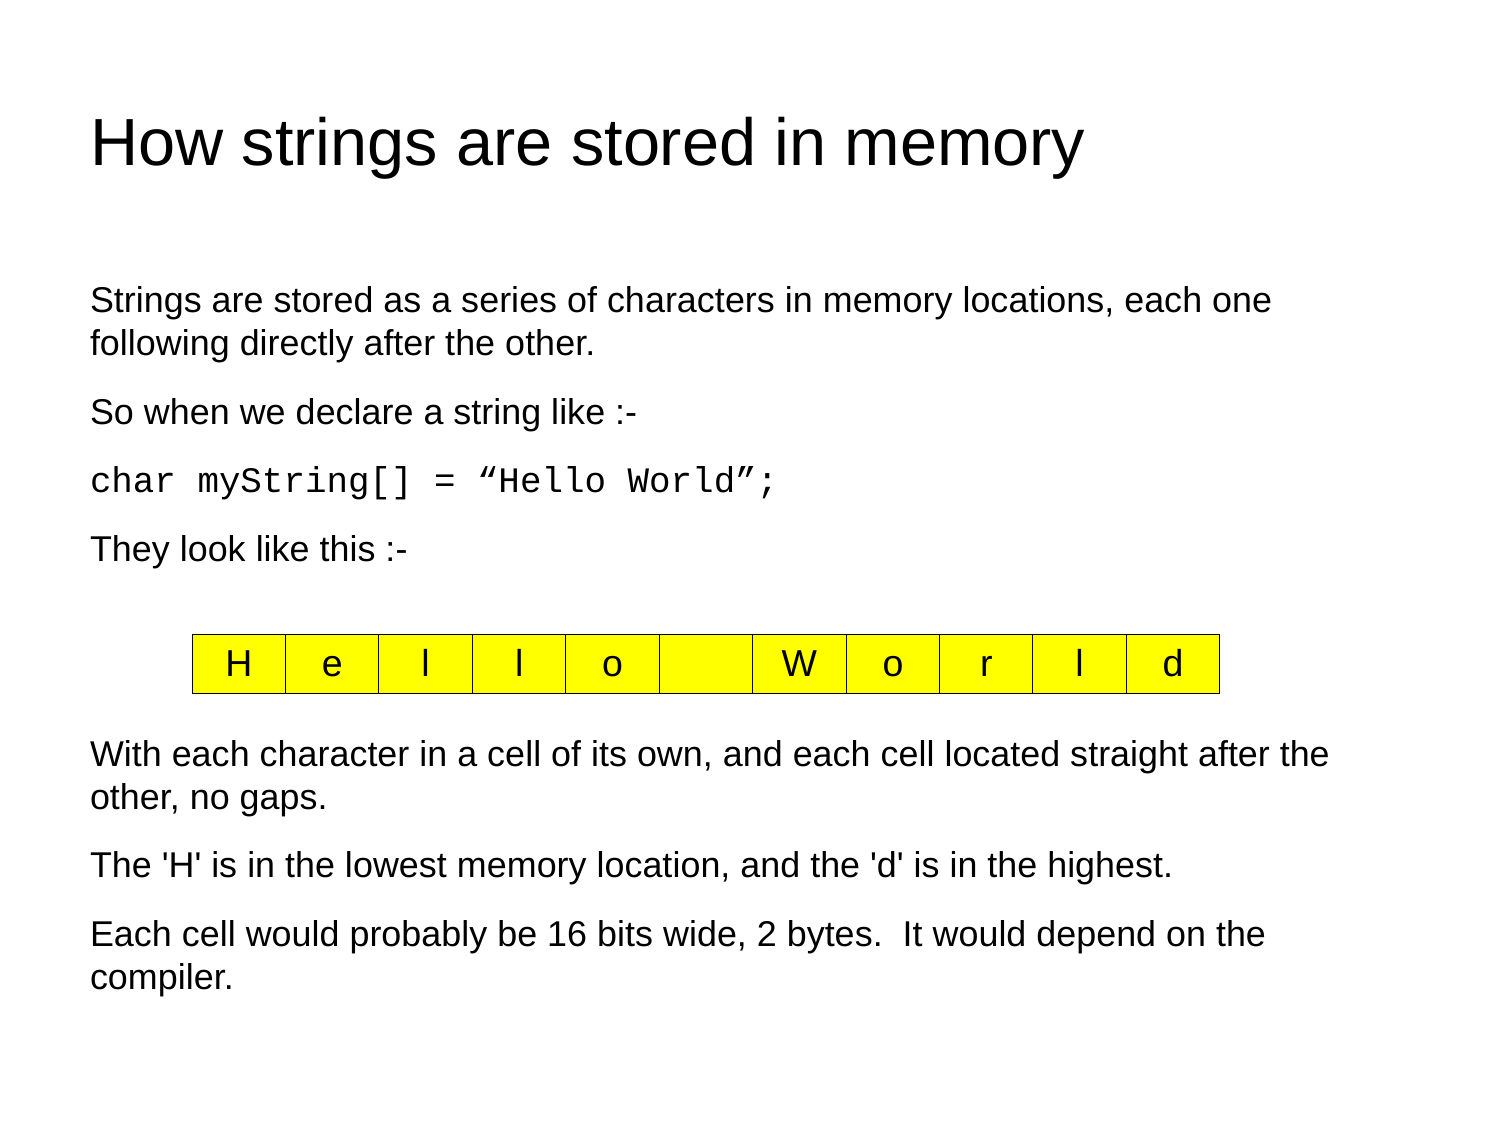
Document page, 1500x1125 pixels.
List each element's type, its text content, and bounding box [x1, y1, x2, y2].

table_header o [566, 635, 659, 693]
list Strings are stored as a series of characters in memory locations, each one following directly after the other. So when we declare a string like :- char myString[] = “Hello World”; They look like this :- With each character in a cell of its own, and each cell located straight after the other, no gaps. The 'H' is in the lowest memory location, and the 'd' is in the highest. Each cell would probably be 16 bits wide, 2 bytes. It would depend on the compiler. [75, 200, 1425, 1005]
table_header l [473, 635, 565, 693]
table_header l [1033, 635, 1126, 693]
table_header r [940, 635, 1032, 693]
table_header d [1127, 635, 1219, 693]
title How strings are stored in memory [75, 45, 1425, 200]
table_header H [193, 635, 285, 693]
table_header o [847, 635, 939, 693]
table_header W [753, 635, 846, 693]
table_header e [286, 635, 378, 693]
table_header l [379, 635, 472, 693]
table_header [660, 635, 752, 693]
